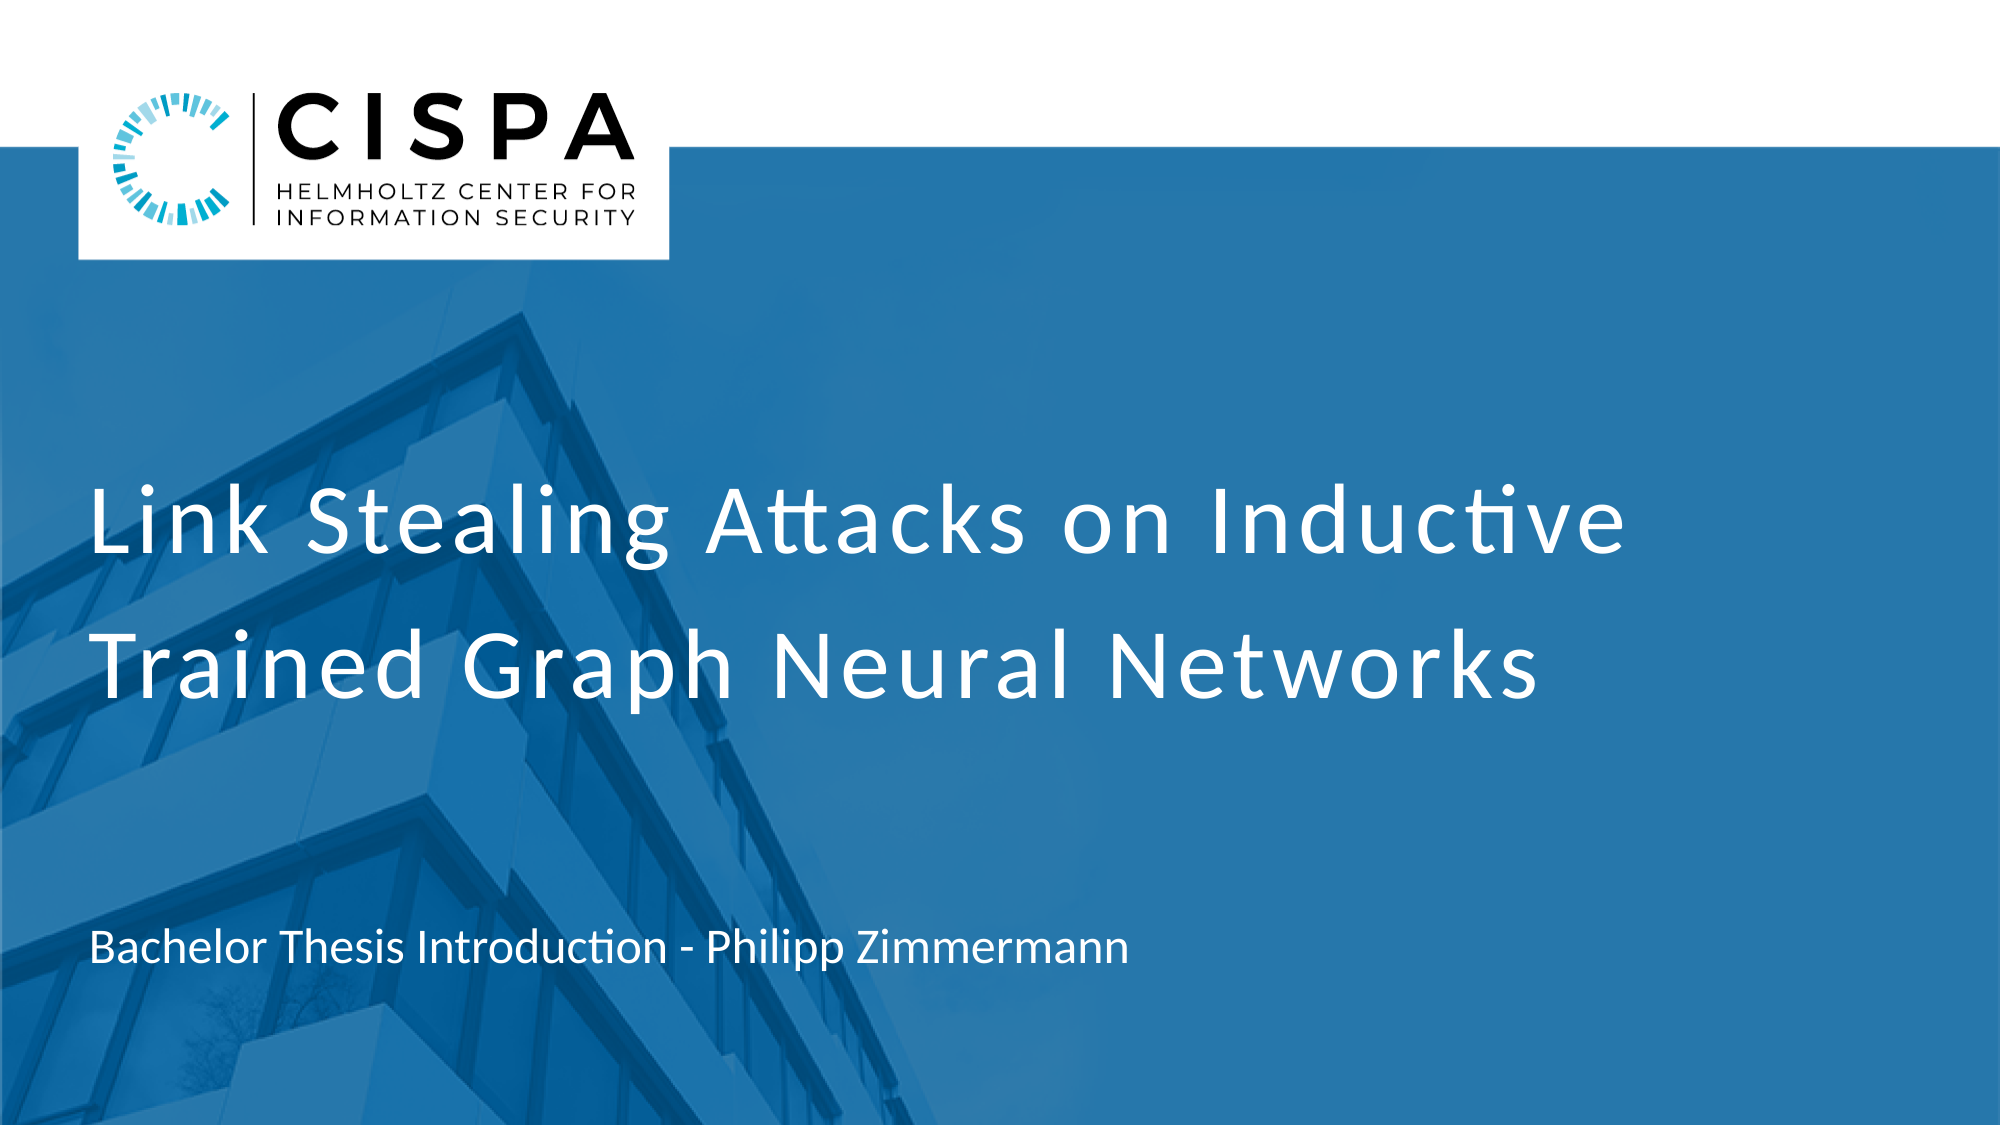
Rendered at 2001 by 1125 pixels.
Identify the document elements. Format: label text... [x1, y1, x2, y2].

list Link Stealing Attacks on Inductive Trained Graph Neural Networks [78, 448, 1922, 840]
list Bachelor Thesis Introduction - Philipp Zimmermann [78, 908, 1922, 988]
picture [0, 0, 2000, 1125]
